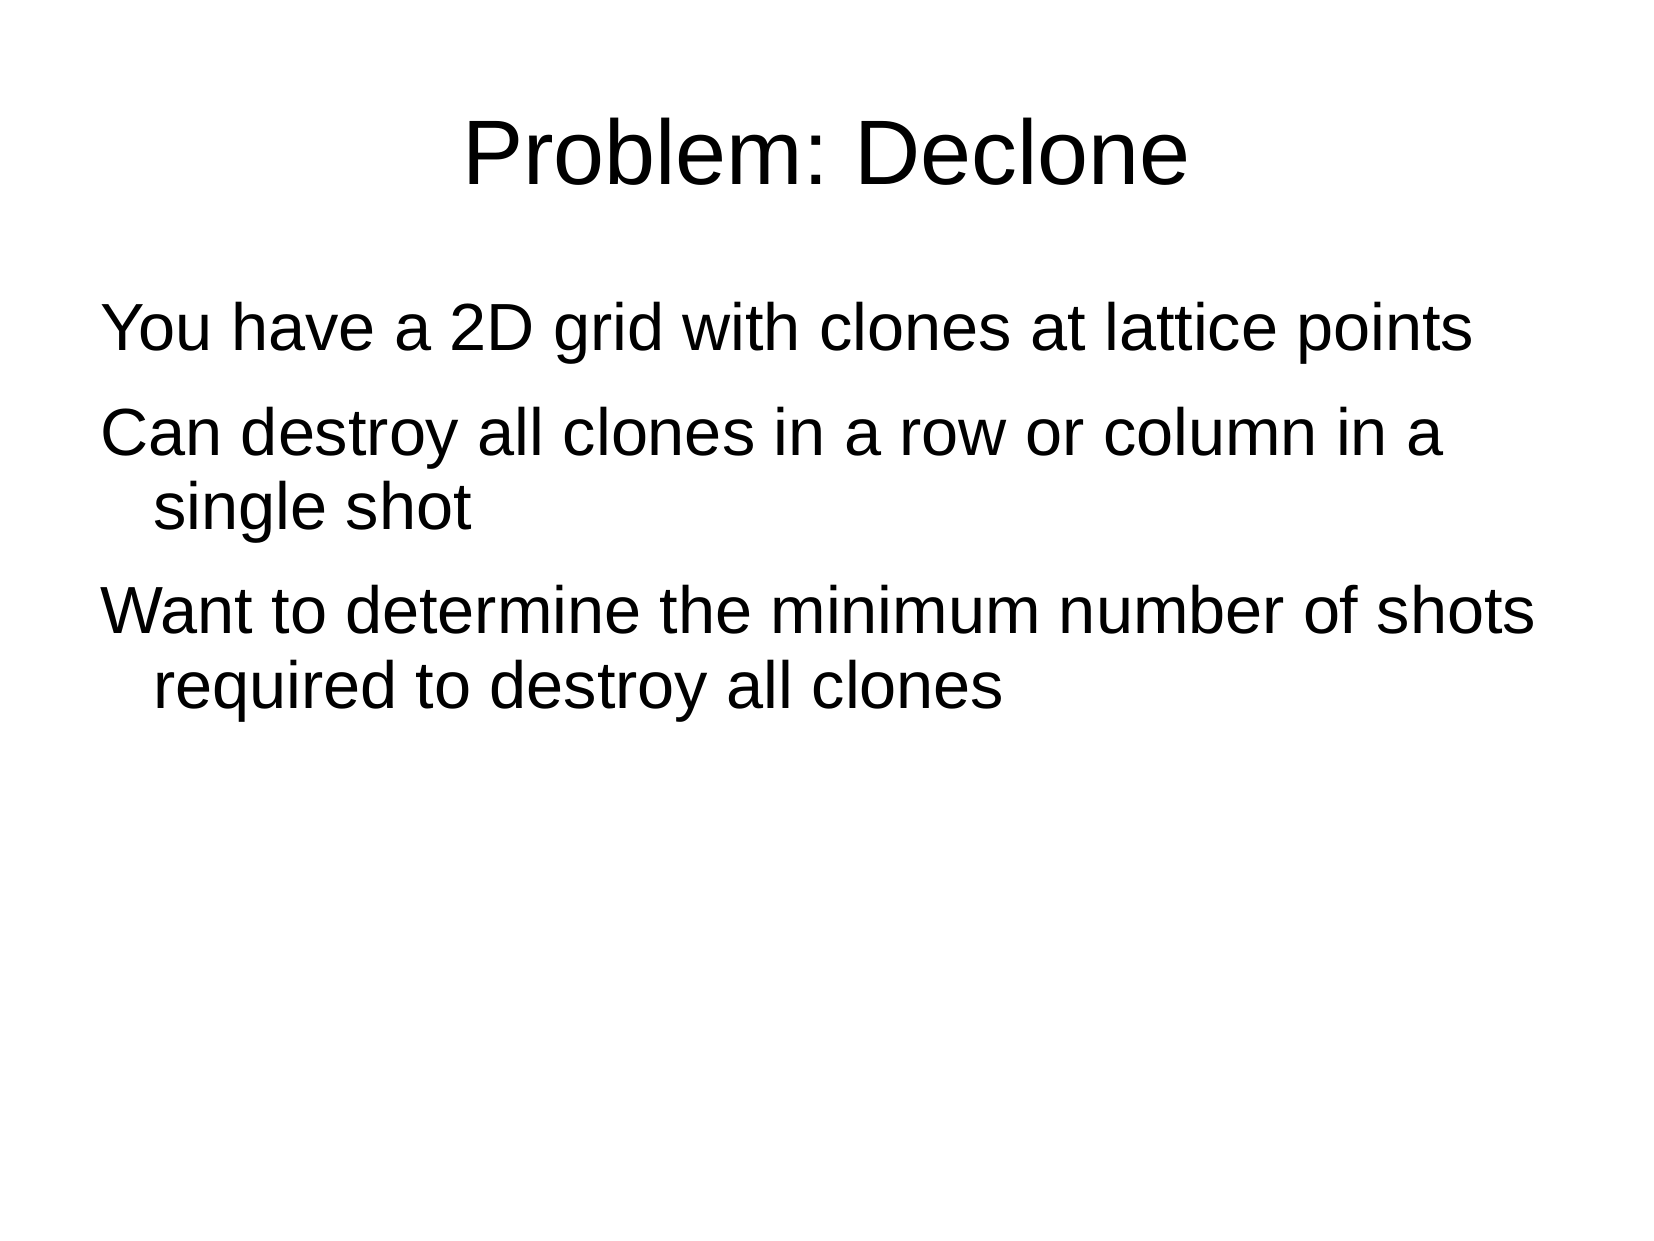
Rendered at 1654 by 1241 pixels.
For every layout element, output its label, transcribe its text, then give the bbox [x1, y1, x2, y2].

list You have a 2D grid with clones at lattice points Can destroy all clones in a row or column in a single shot Want to determine the minimum number of shots required to destroy all clones [82, 290, 1571, 1094]
title Problem: Declone [82, 49, 1571, 257]
